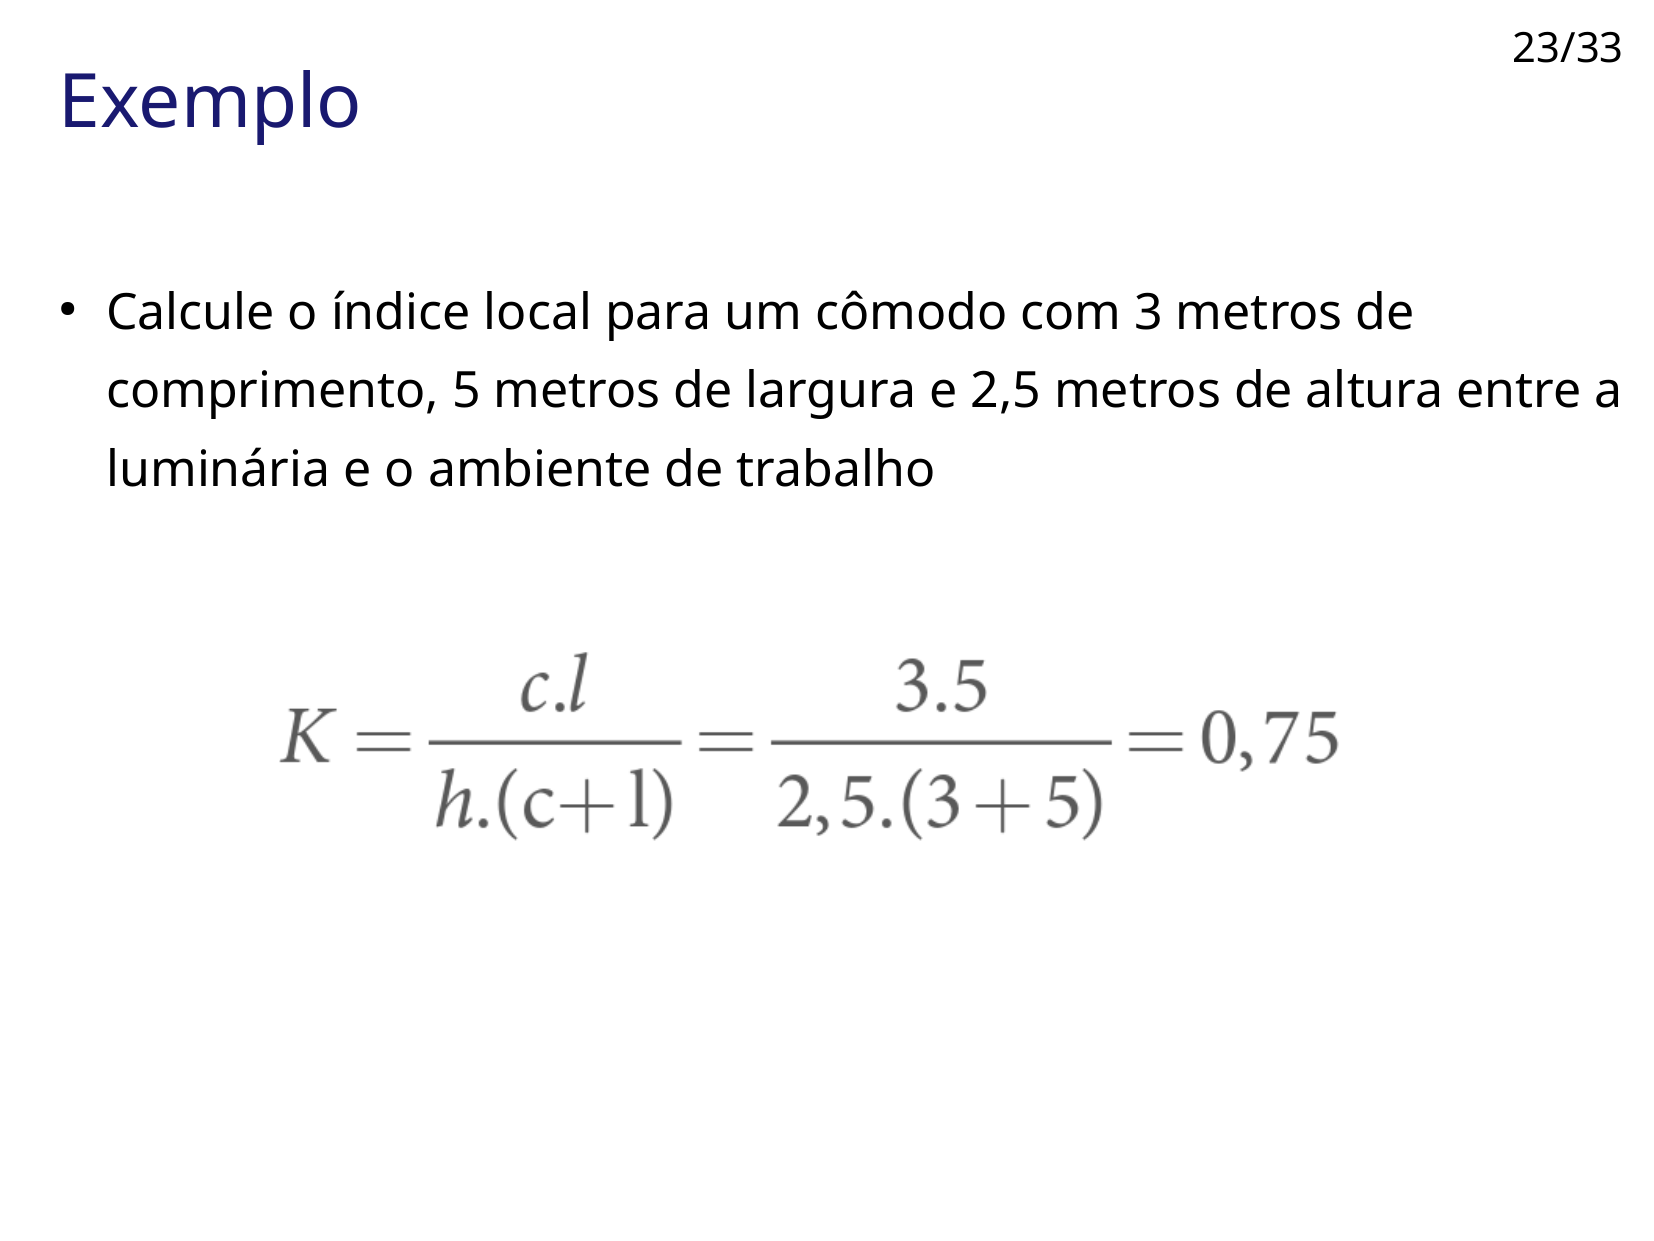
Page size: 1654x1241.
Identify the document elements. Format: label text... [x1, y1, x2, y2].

list Calcule o índice local para um cômodo com 3 metros de comprimento, 5 metros de largura e 2,5 metros de altura entre a luminária e o ambiente de trabalho [59, 265, 1625, 1211]
picture [279, 640, 1345, 847]
title Exemplo [59, 47, 1625, 166]
